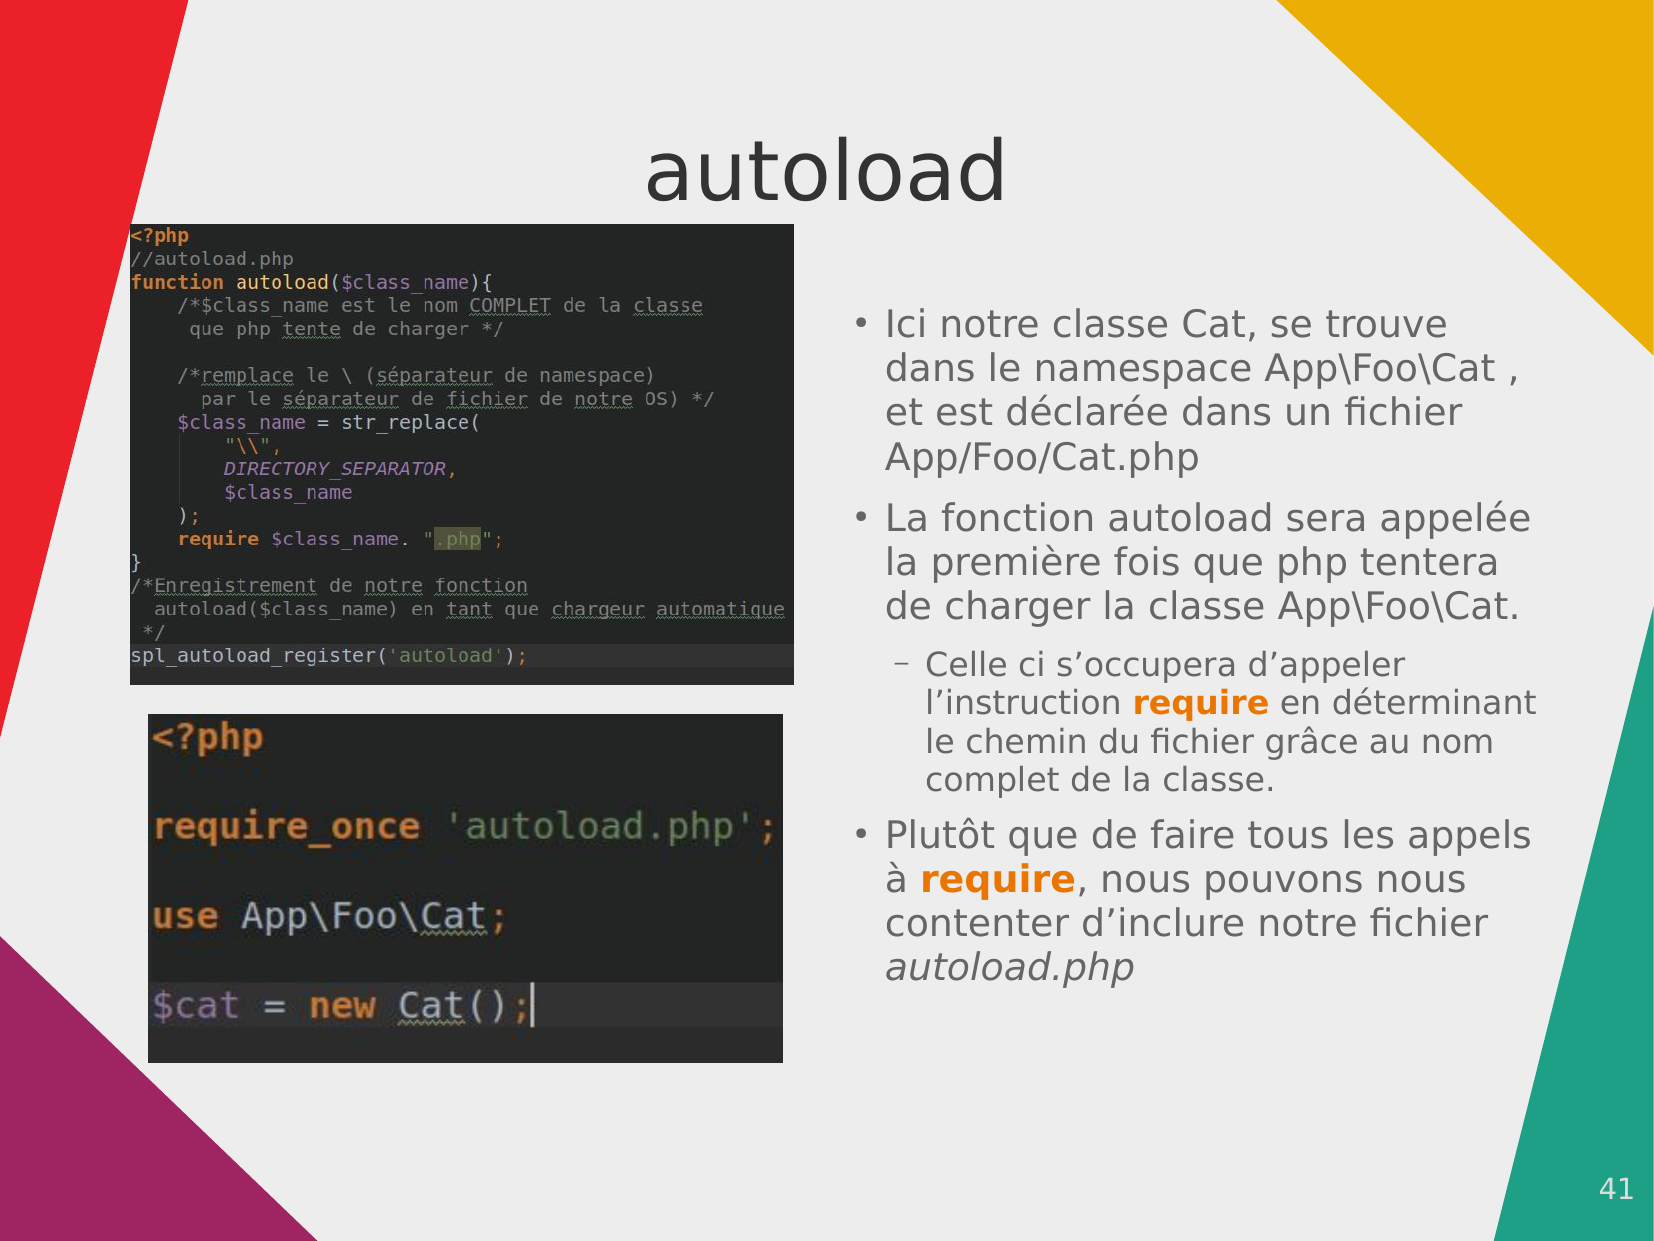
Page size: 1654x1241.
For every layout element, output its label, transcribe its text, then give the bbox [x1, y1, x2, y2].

list Ici notre classe Cat, se trouve dans le namespace App\Foo\Cat , et est déclarée dans un fichier App/Foo/Cat.php La fonction autoload sera appelée la première fois que php tentera de charger la classe App\Foo\Cat. Celle ci s’occupera d’appeler l’instruction require en déterminant le chemin du fichier grâce au nom complet de la classe. Plutôt que de faire tous les appels à require, nous pouvons nous contenter d’inclure notre fichier autoload.php [844, 302, 1540, 1033]
picture [148, 714, 783, 1063]
title autoload [114, 73, 1539, 271]
picture [130, 224, 794, 686]
